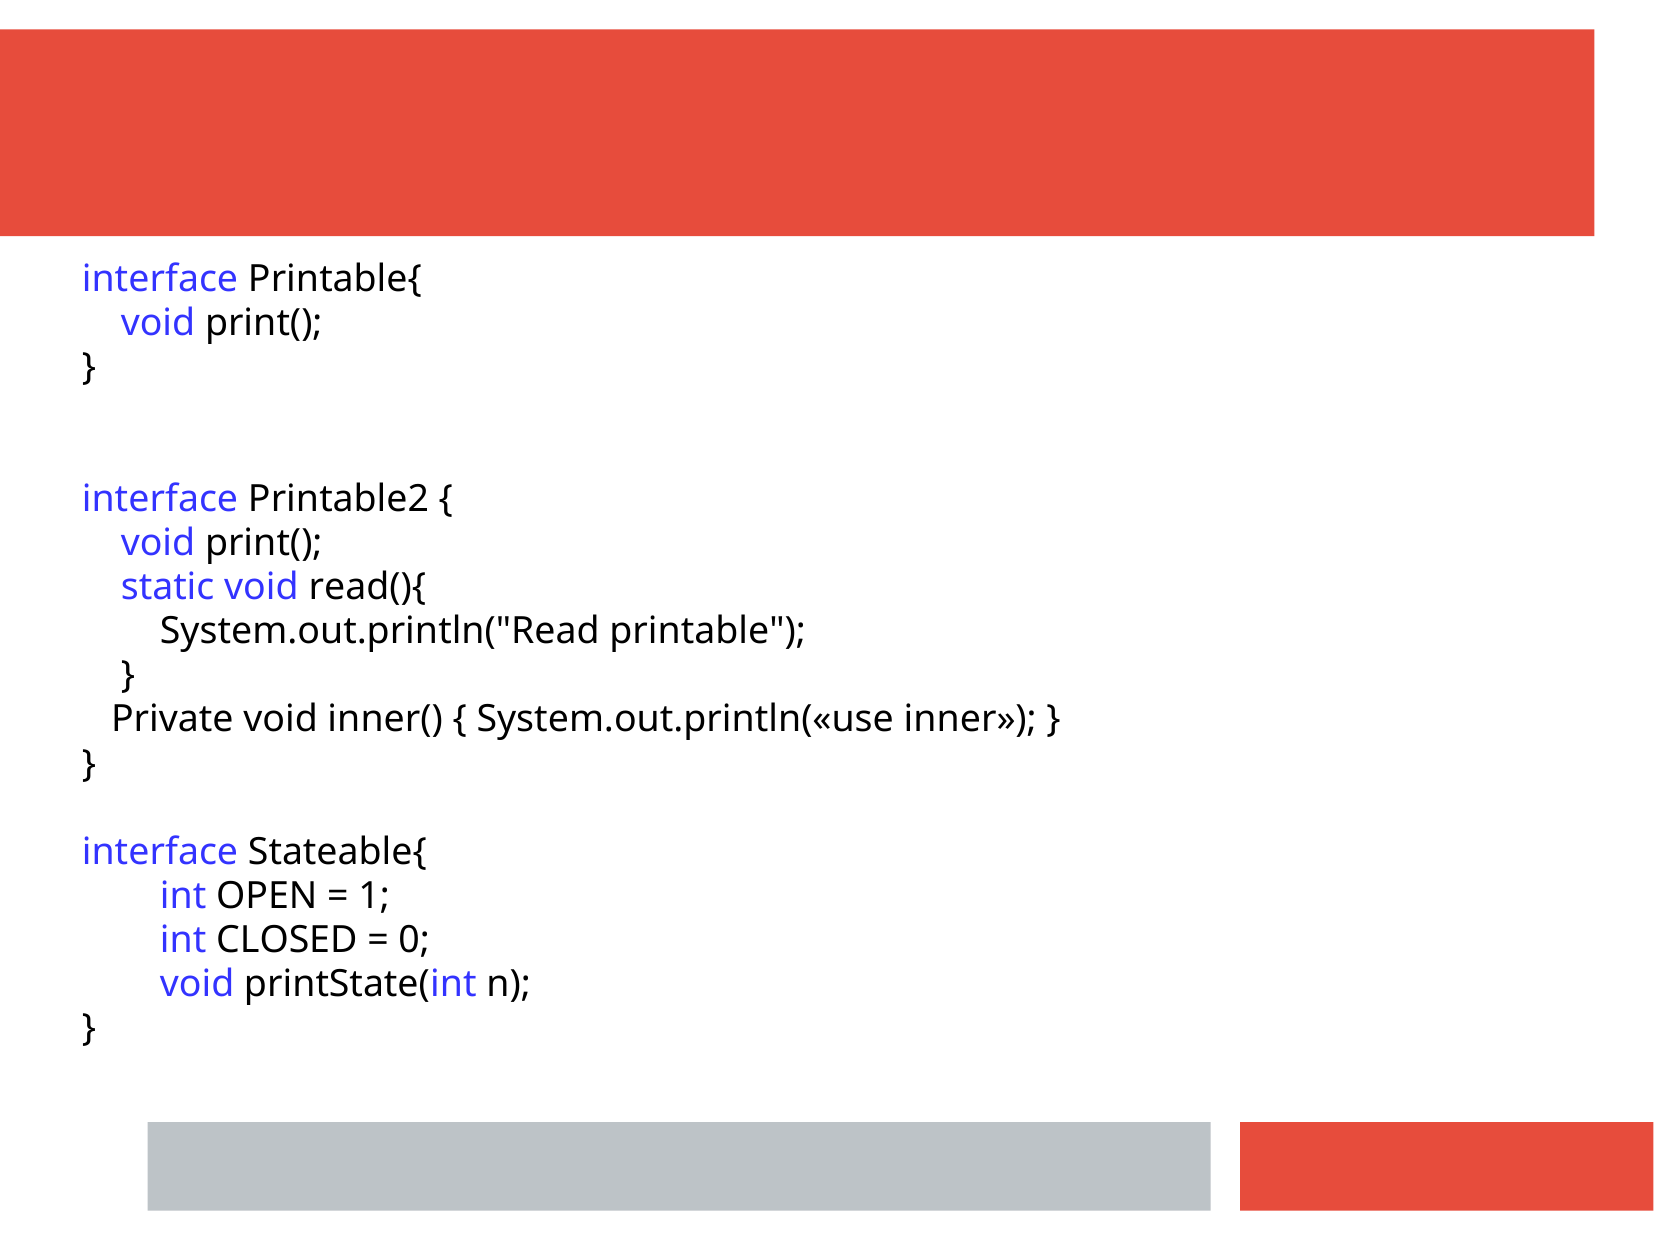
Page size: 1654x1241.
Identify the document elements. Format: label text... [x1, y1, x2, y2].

text_box interface Printable{ void print(); } interface Printable2 { void print(); static void read(){ System.out.println("Read printable"); } Private void inner() { System.out.println(«use inner»); } } interface Stateable{ int OPEN = 1; int CLOSED = 0; void printState(int n); } [67, 248, 1465, 1107]
